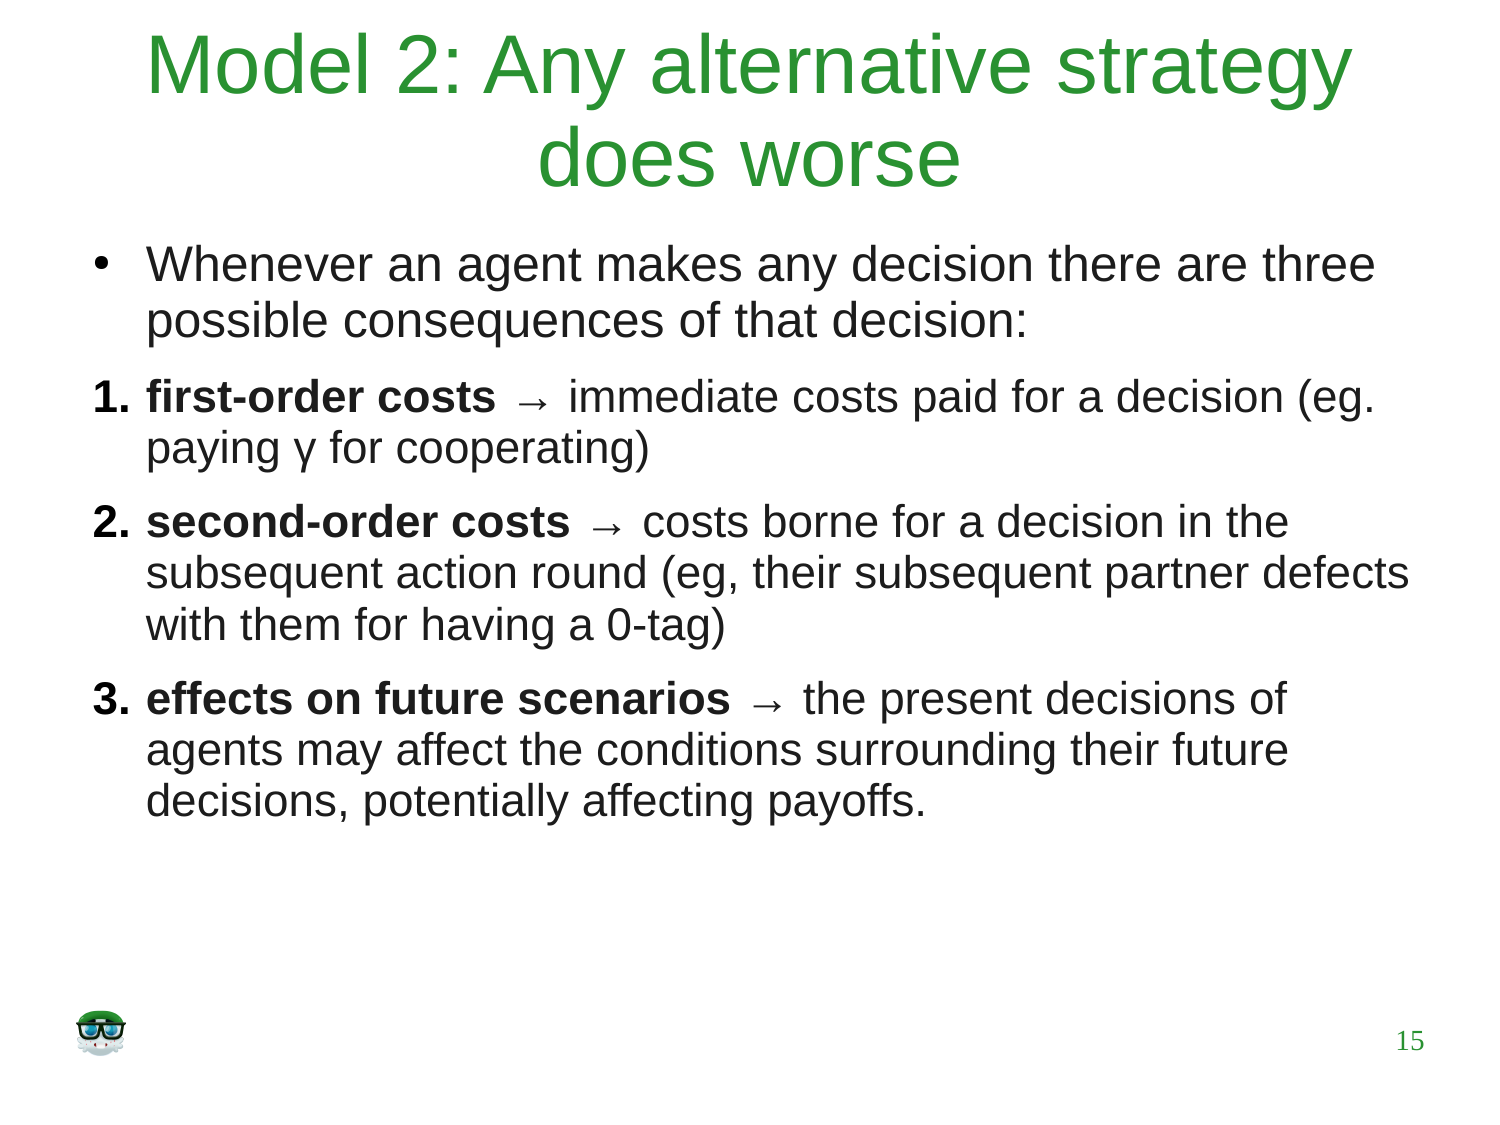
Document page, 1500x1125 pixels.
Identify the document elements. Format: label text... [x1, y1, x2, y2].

picture [75, 1008, 127, 1060]
title Model 2: Any alternative strategy does worse [75, 17, 1425, 205]
list Whenever an agent makes any decision there are three possible consequences of that decision: first-order costs → immediate costs paid for a decision (eg. paying γ for cooperating) second-order costs → costs borne for a decision in the subsequent action round (eg, their subsequent partner defects with them for having a 0-tag) effects on future scenarios → the present decisions of agents may affect the conditions surrounding their future decisions, potentially affecting payoffs. [75, 236, 1425, 975]
